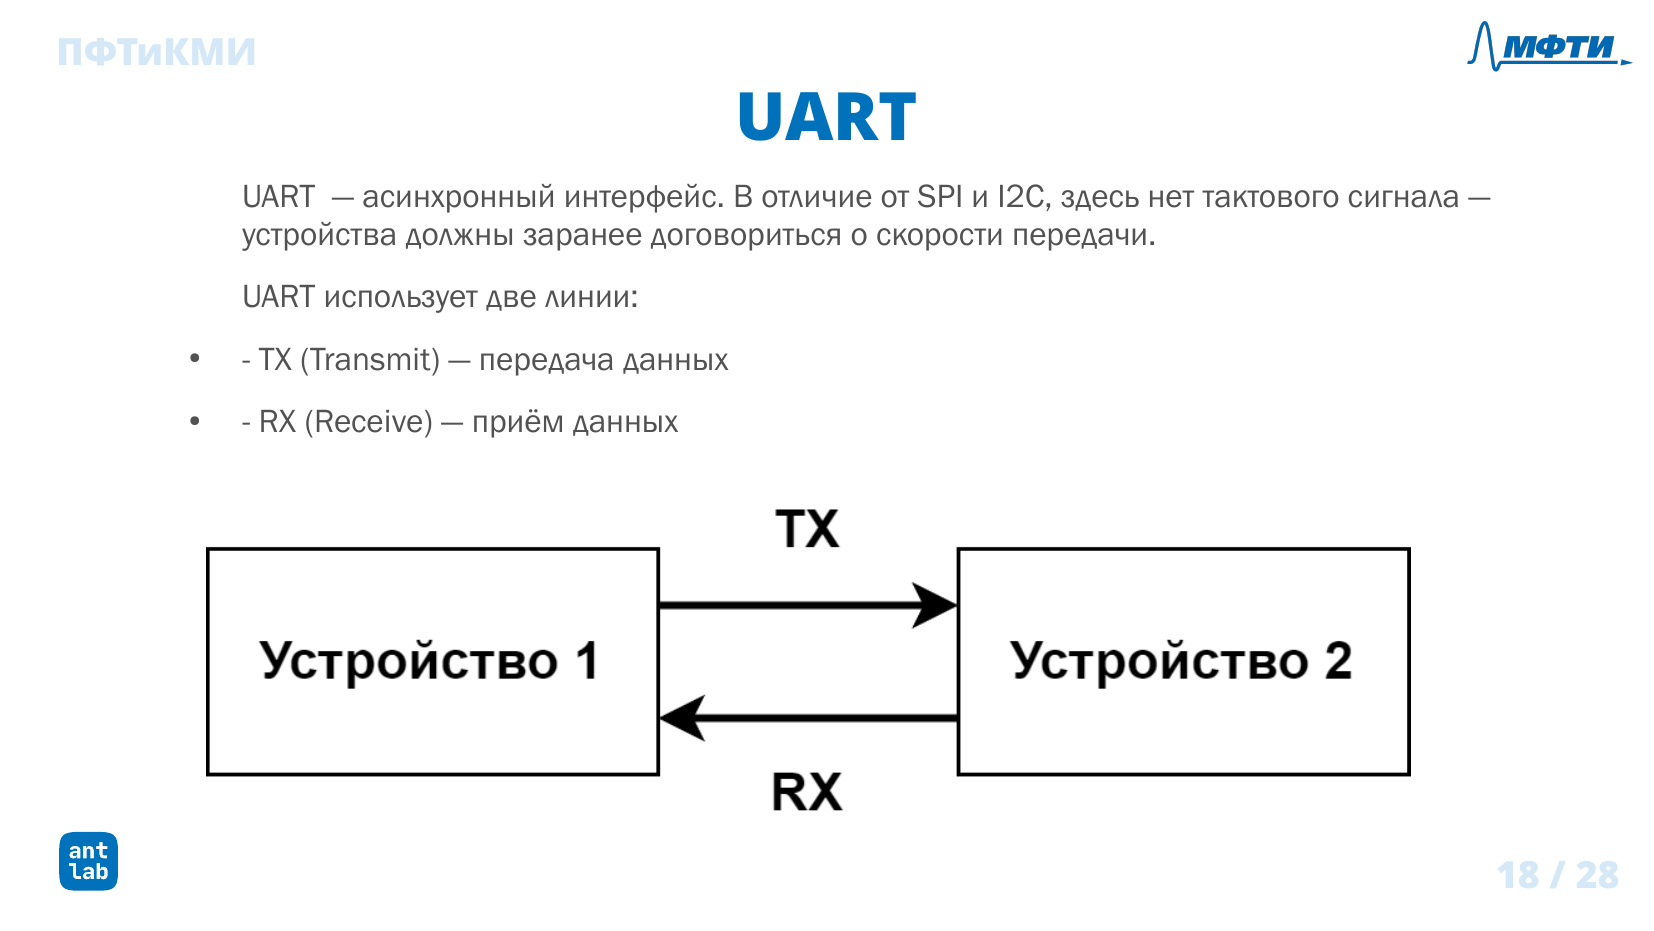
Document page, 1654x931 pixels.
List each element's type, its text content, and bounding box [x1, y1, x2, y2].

picture [206, 472, 1411, 848]
title UART [82, 20, 1571, 209]
list UART — асинхронный интерфейс. В отличие от SPI и I2C, здесь нет тактового сигнала — устройства должны заранее договориться о скорости передачи. UART использует две линии: - TX (Transmit) — передача данных - RX (Receive) — приём данных [171, 177, 1565, 532]
picture [1446, 0, 1654, 93]
